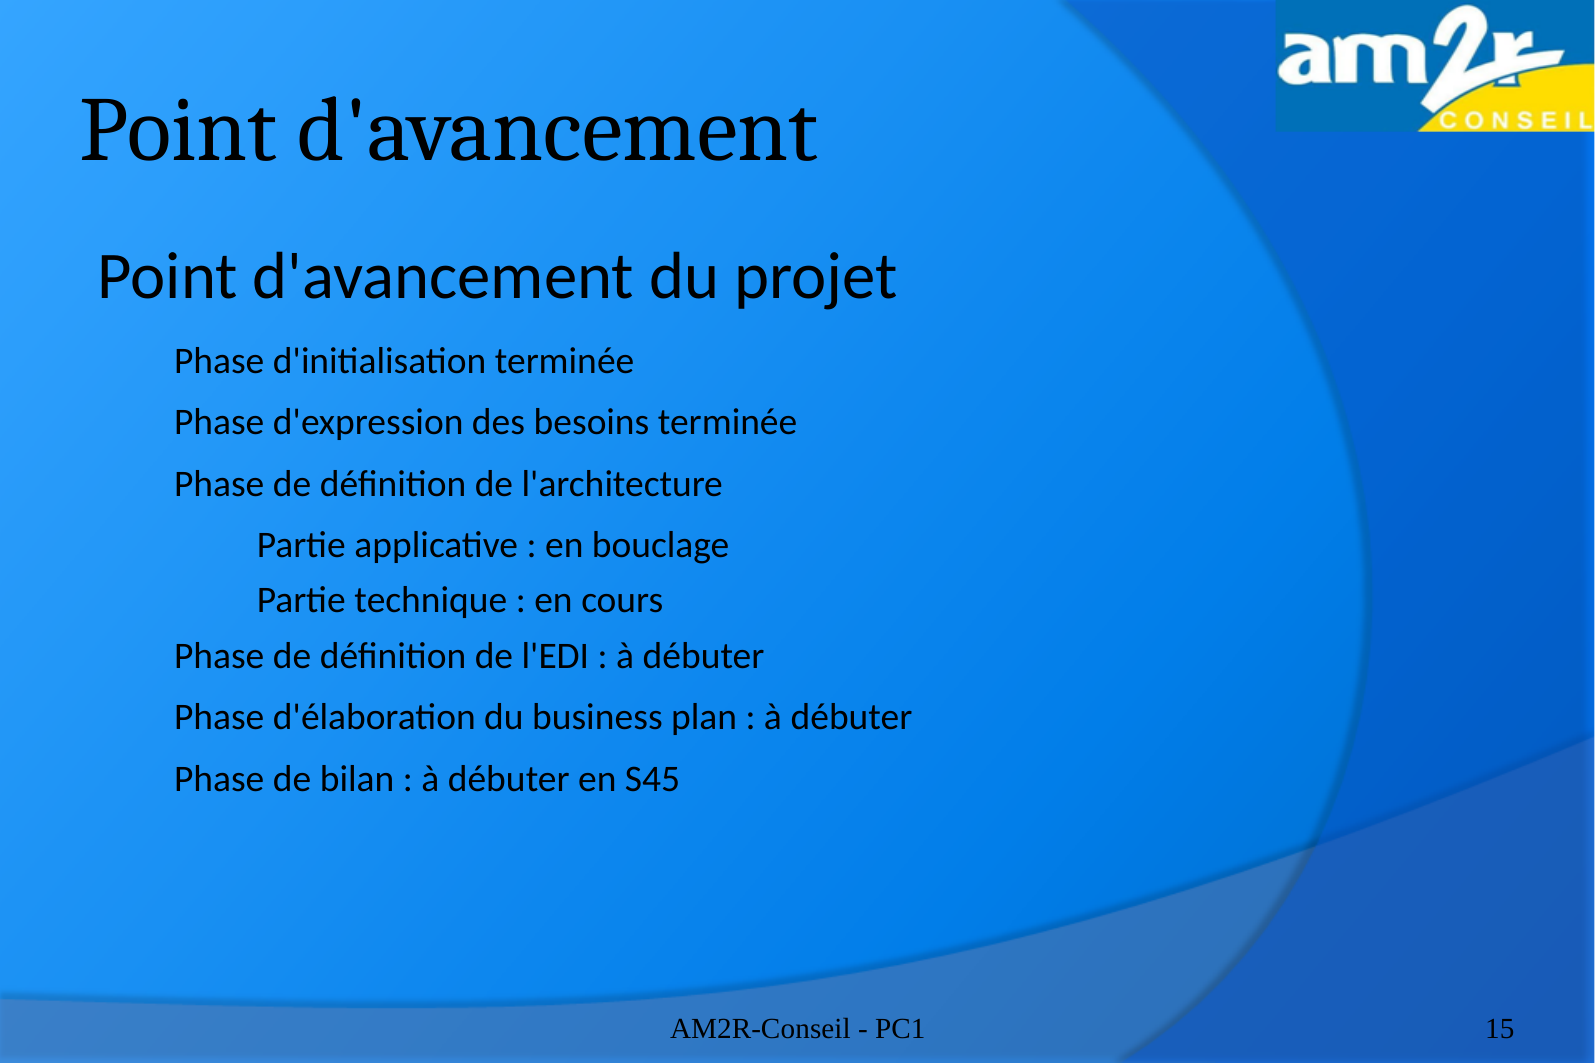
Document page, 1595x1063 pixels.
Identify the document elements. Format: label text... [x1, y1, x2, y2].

list Point d'avancement du projet Phase d'initialisation terminée Phase d'expression des besoins terminée Phase de définition de l'architecture Partie applicative : en bouclage Partie technique : en cours Phase de définition de l'EDI : à débuter Phase d'élaboration du business plan : à débuter Phase de bilan : à débuter en S45 [79, 248, 1515, 951]
picture [0, 0, 1595, 1063]
title Point d'avancement [79, 42, 1253, 220]
